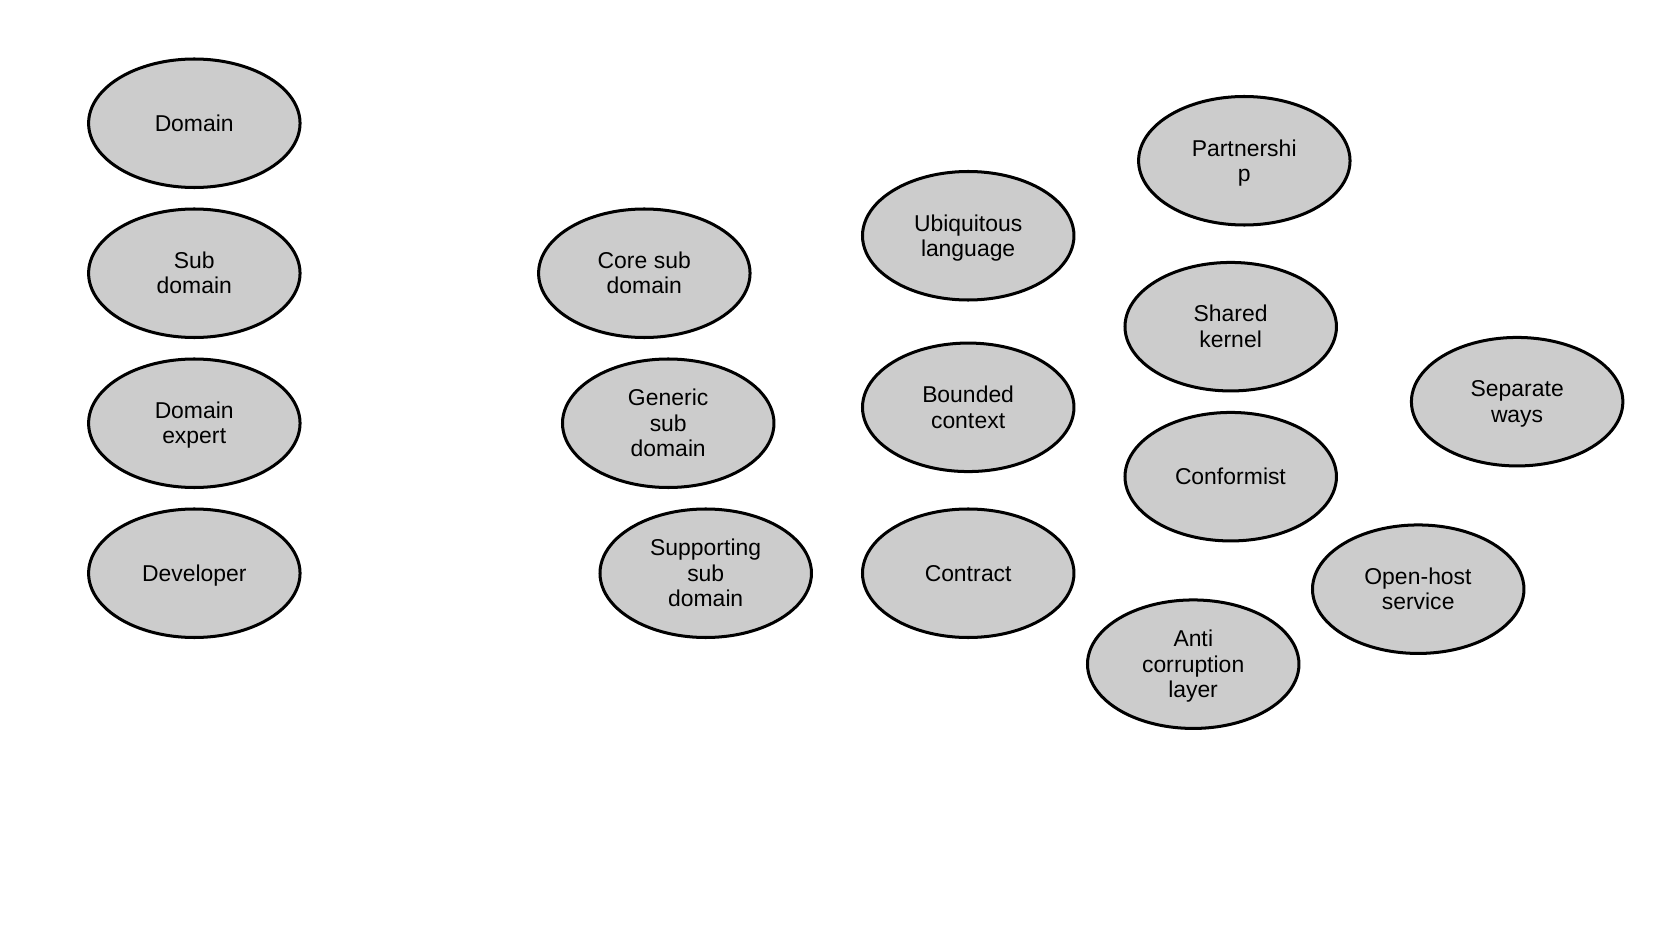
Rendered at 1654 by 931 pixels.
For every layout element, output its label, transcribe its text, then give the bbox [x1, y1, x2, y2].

text_box Contract [862, 508, 1074, 638]
text_box Supporting sub domain [600, 508, 812, 638]
text_box Ubiquitous language [862, 171, 1074, 301]
text_box Developer [88, 508, 301, 638]
text_box Partnership [1138, 96, 1351, 226]
text_box Core sub domain [538, 208, 751, 338]
text_box Anti corruption layer [1087, 599, 1299, 729]
text_box Domain [88, 58, 301, 188]
text_box Generic sub domain [562, 358, 774, 488]
text_box Open-host service [1312, 524, 1524, 654]
text_box Shared kernel [1125, 262, 1337, 391]
text_box Separate ways [1411, 337, 1623, 466]
text_box Domain expert [88, 358, 301, 488]
text_box Bounded context [862, 343, 1074, 472]
text_box Conformist [1125, 412, 1337, 541]
text_box Sub domain [88, 208, 301, 338]
